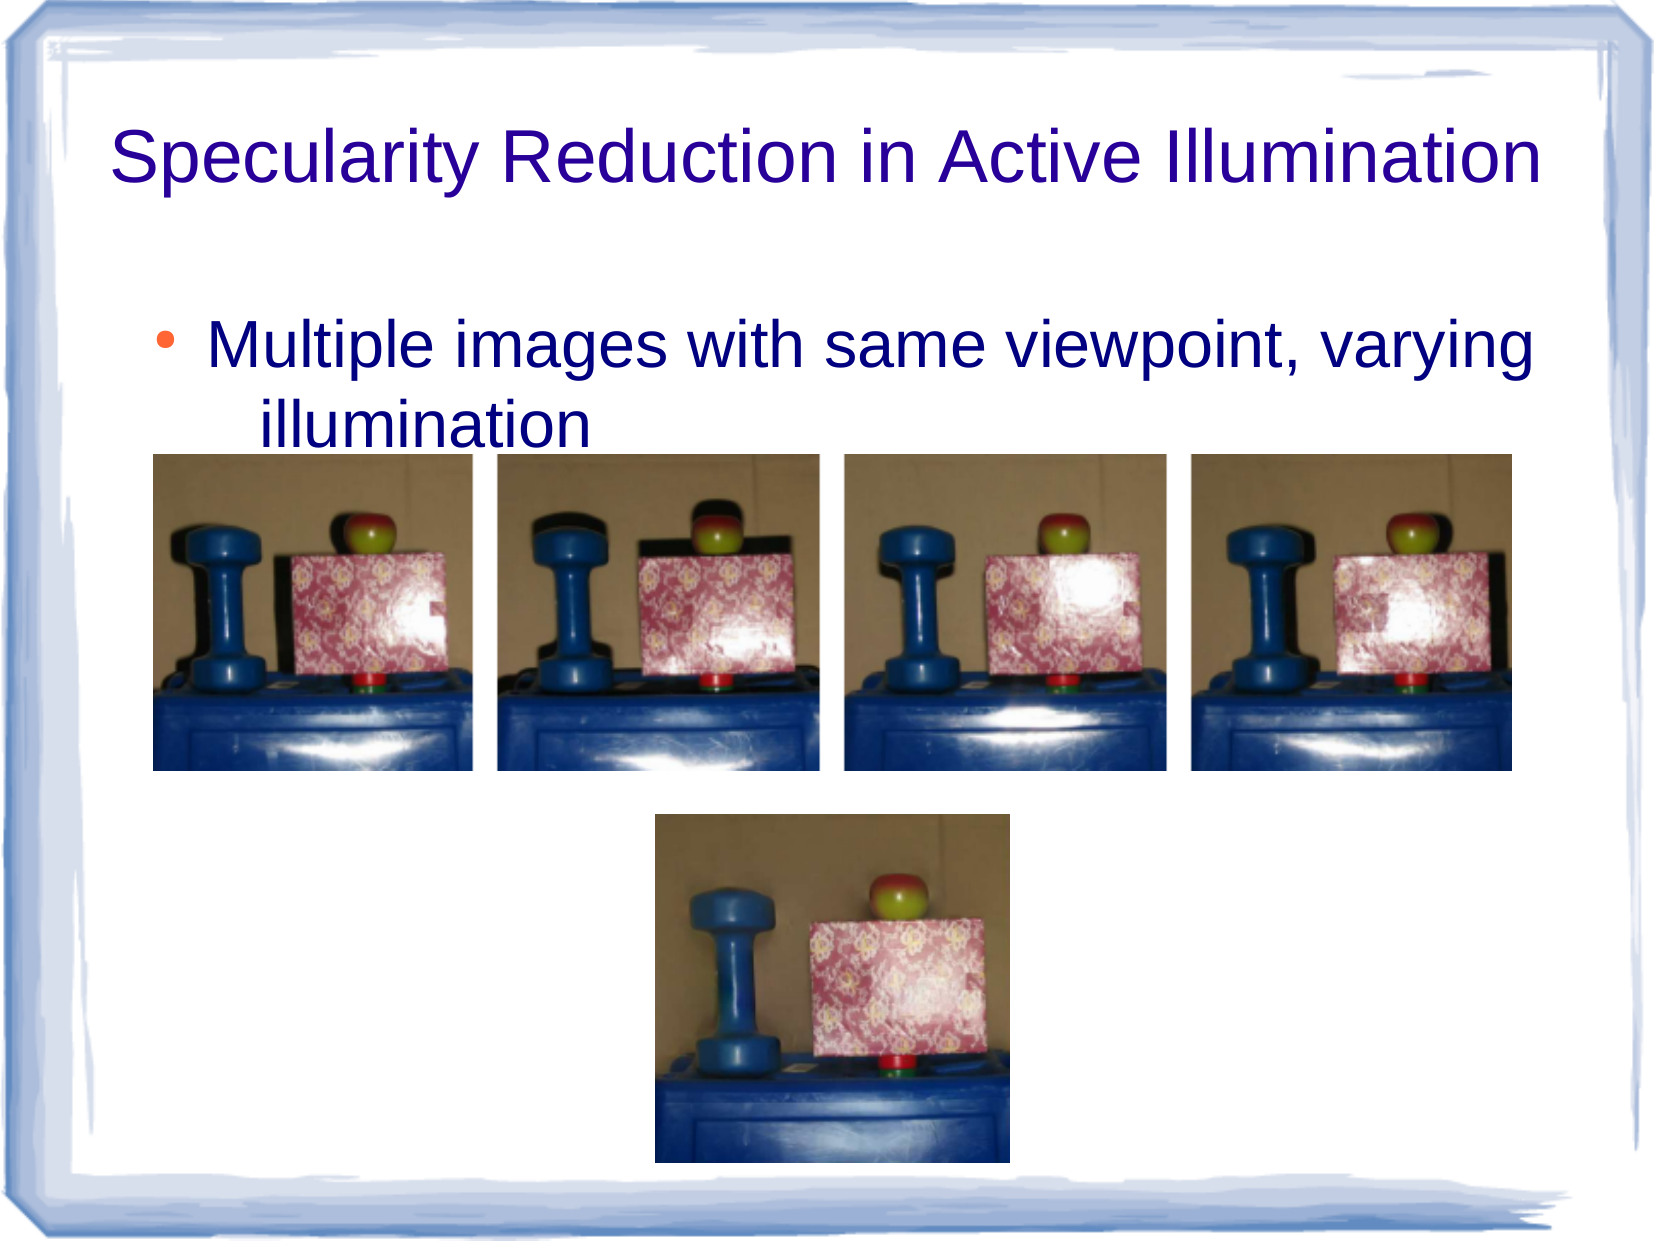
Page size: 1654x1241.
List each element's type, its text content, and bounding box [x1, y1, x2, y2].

picture [655, 814, 1010, 1163]
picture [153, 454, 1512, 771]
list Multiple images with same viewpoint, varying illumination [118, 301, 1571, 981]
title Specularity Reduction in Active Illumination [82, 56, 1571, 250]
